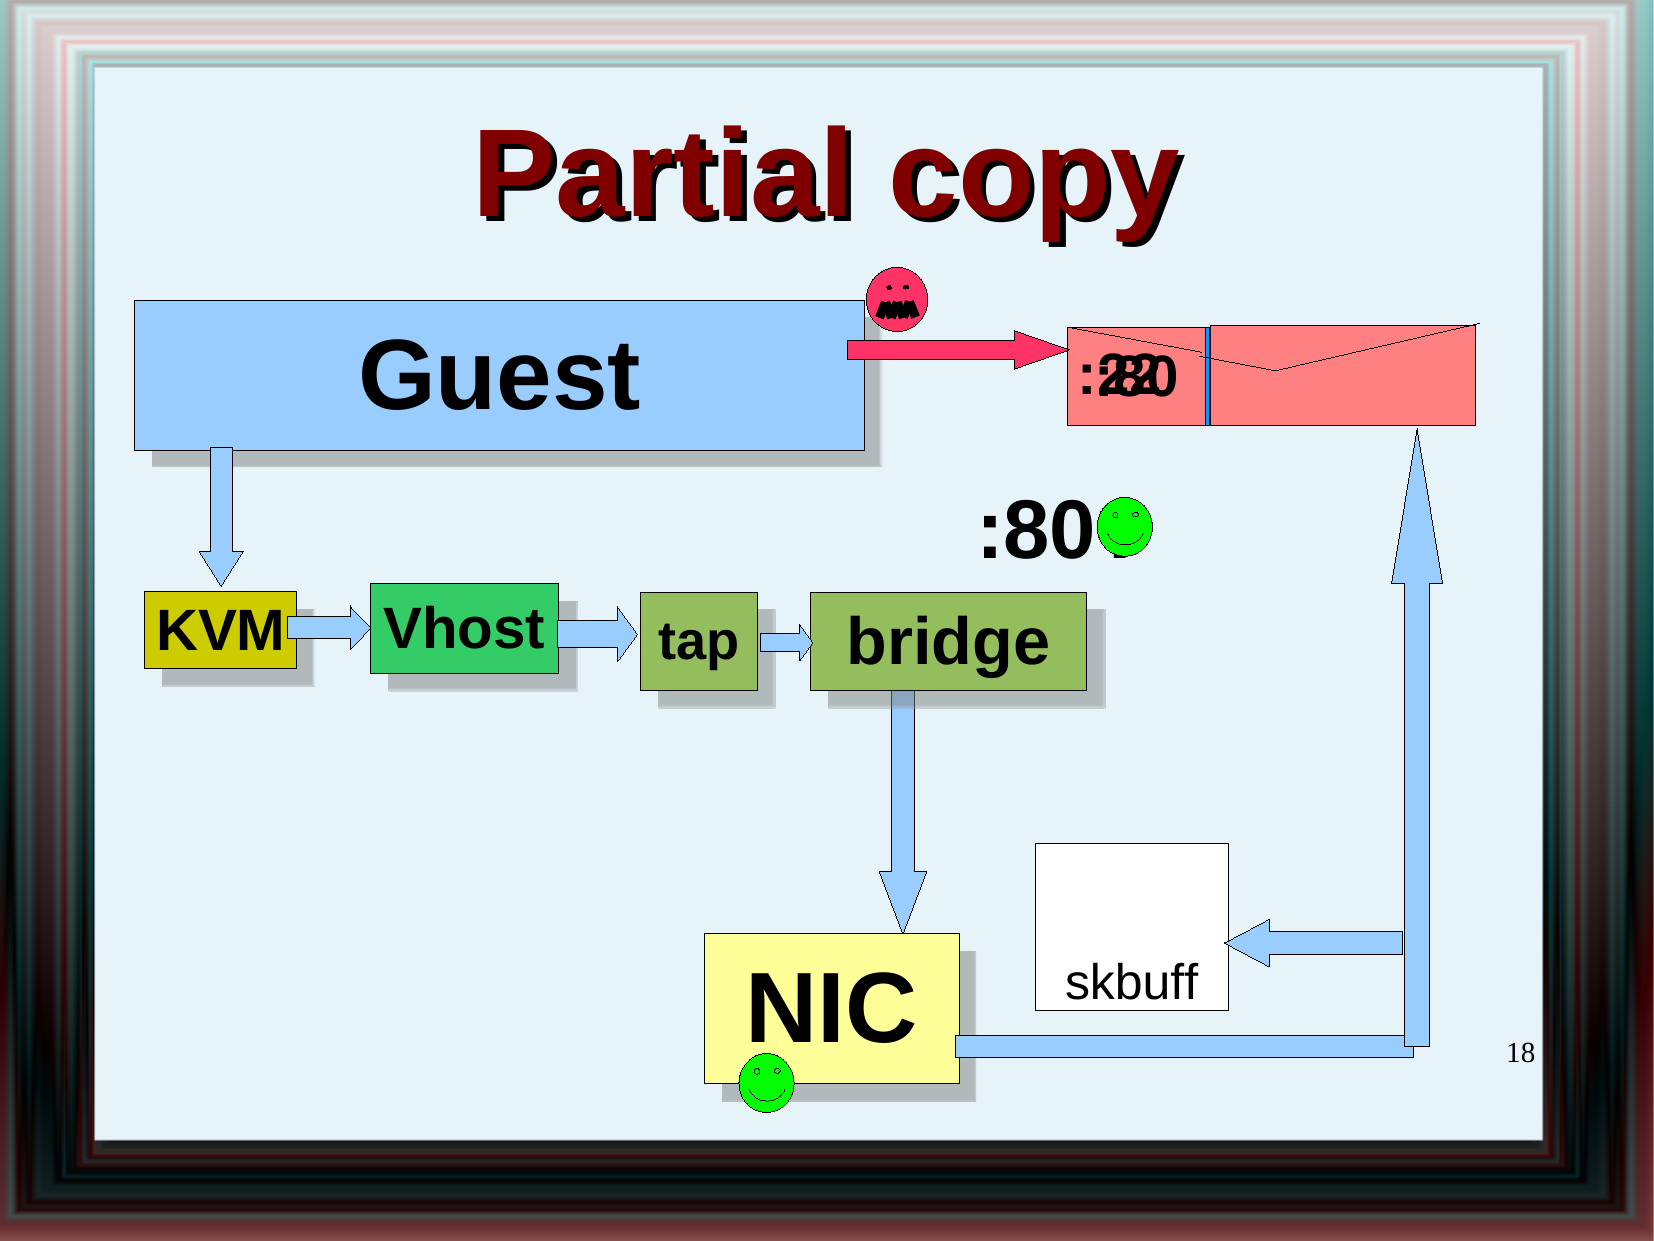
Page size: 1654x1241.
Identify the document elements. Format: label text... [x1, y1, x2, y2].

text_box [199, 447, 244, 587]
text_box [738, 1053, 795, 1113]
text_box [1224, 919, 1403, 967]
picture [0, 0, 1654, 1241]
text_box :22 [1062, 334, 1231, 415]
text_box Vhost [370, 583, 559, 674]
title Partial copy [118, 102, 1536, 243]
text_box [955, 428, 1443, 1058]
text_box skbuff [1035, 843, 1229, 1011]
text_box [847, 330, 1062, 370]
text_box [760, 624, 813, 661]
text_box :80 [1067, 415, 1206, 426]
text_box KVM [144, 591, 297, 669]
text_box bridge [810, 592, 1087, 691]
text_box [1097, 497, 1153, 557]
text_box [287, 605, 371, 650]
text_box :80? [961, 475, 1174, 584]
text_box tap [640, 592, 758, 691]
text_box NIC [704, 933, 960, 1084]
text_box [879, 691, 927, 934]
text_box Guest [134, 300, 865, 451]
text_box [1206, 325, 1476, 426]
text_box [557, 606, 638, 662]
text_box :80 [1067, 327, 1206, 334]
text_box [866, 267, 928, 332]
